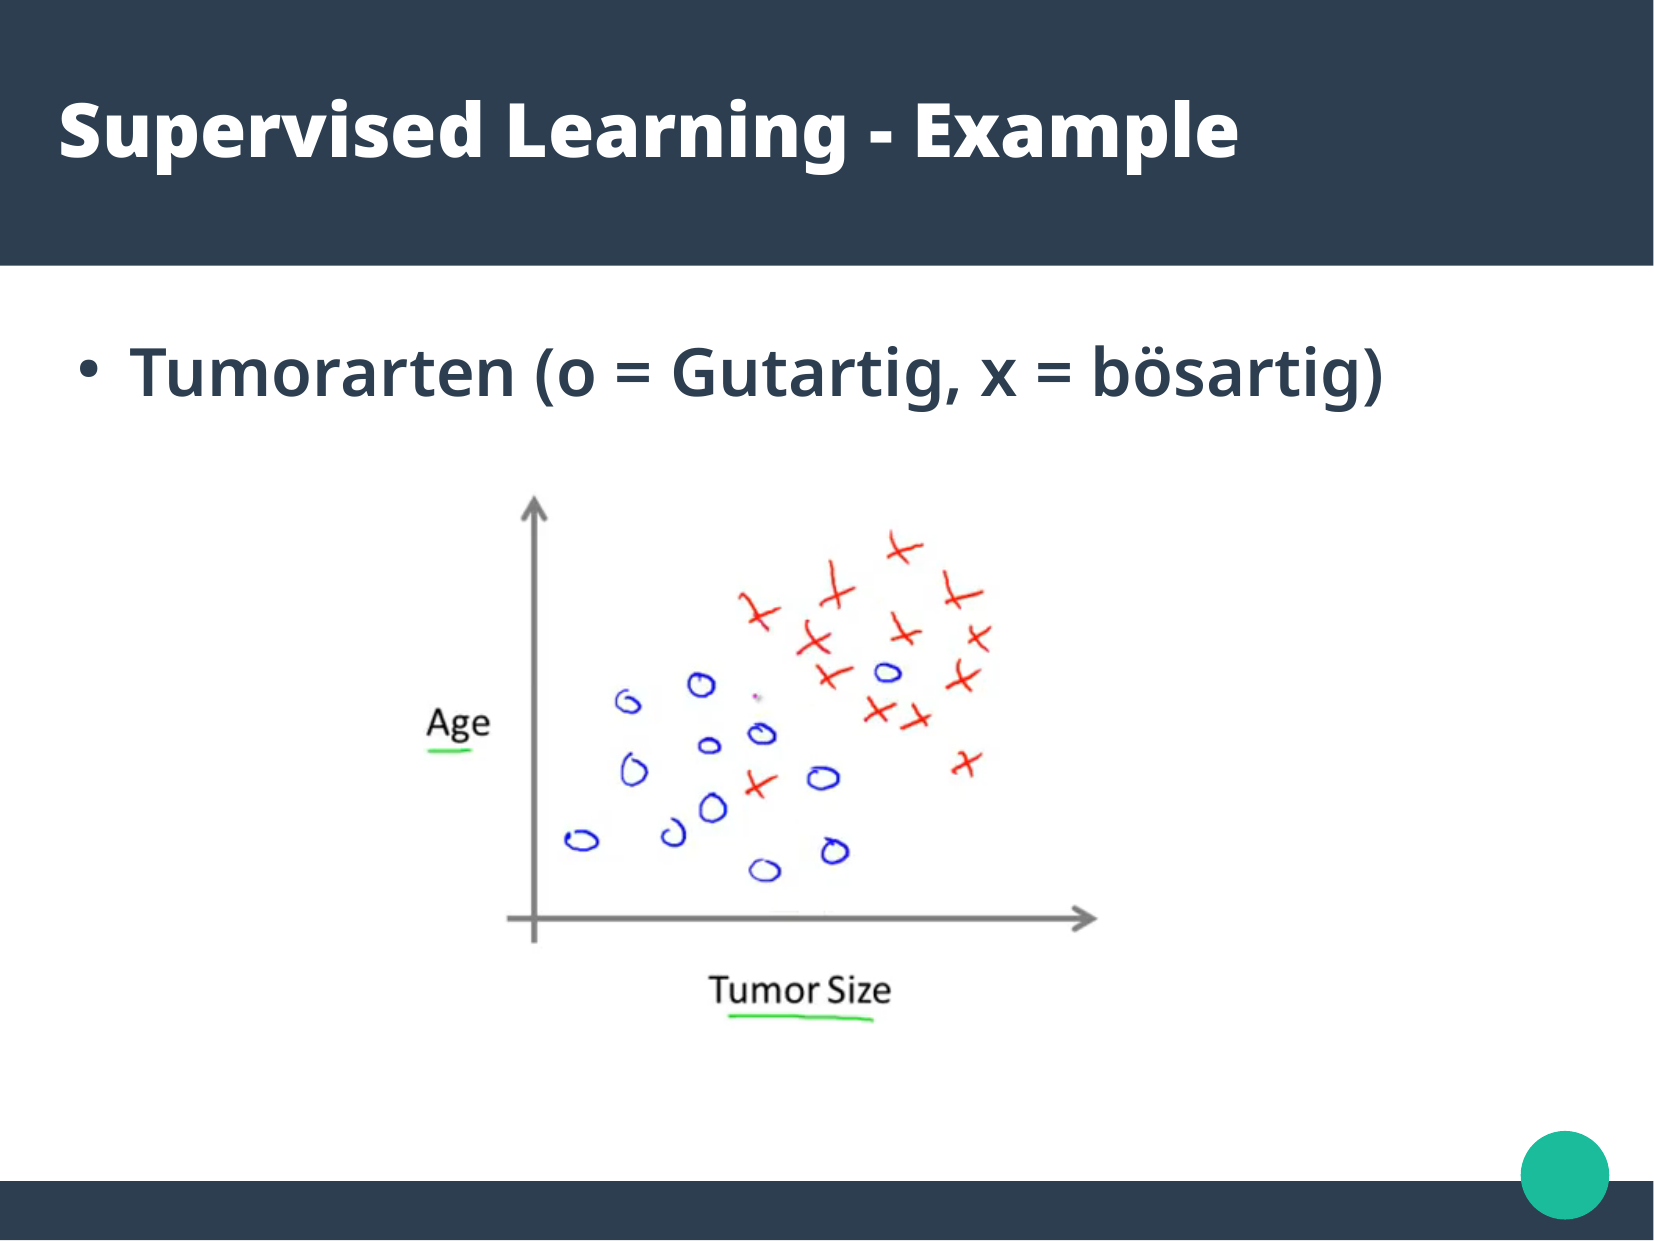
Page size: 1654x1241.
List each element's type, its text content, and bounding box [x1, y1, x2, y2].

picture [386, 462, 1193, 1063]
list Tumorarten (o = Gutartig, x = bösartig) [59, 324, 1595, 1152]
title Supervised Learning - Example [59, 49, 1595, 207]
